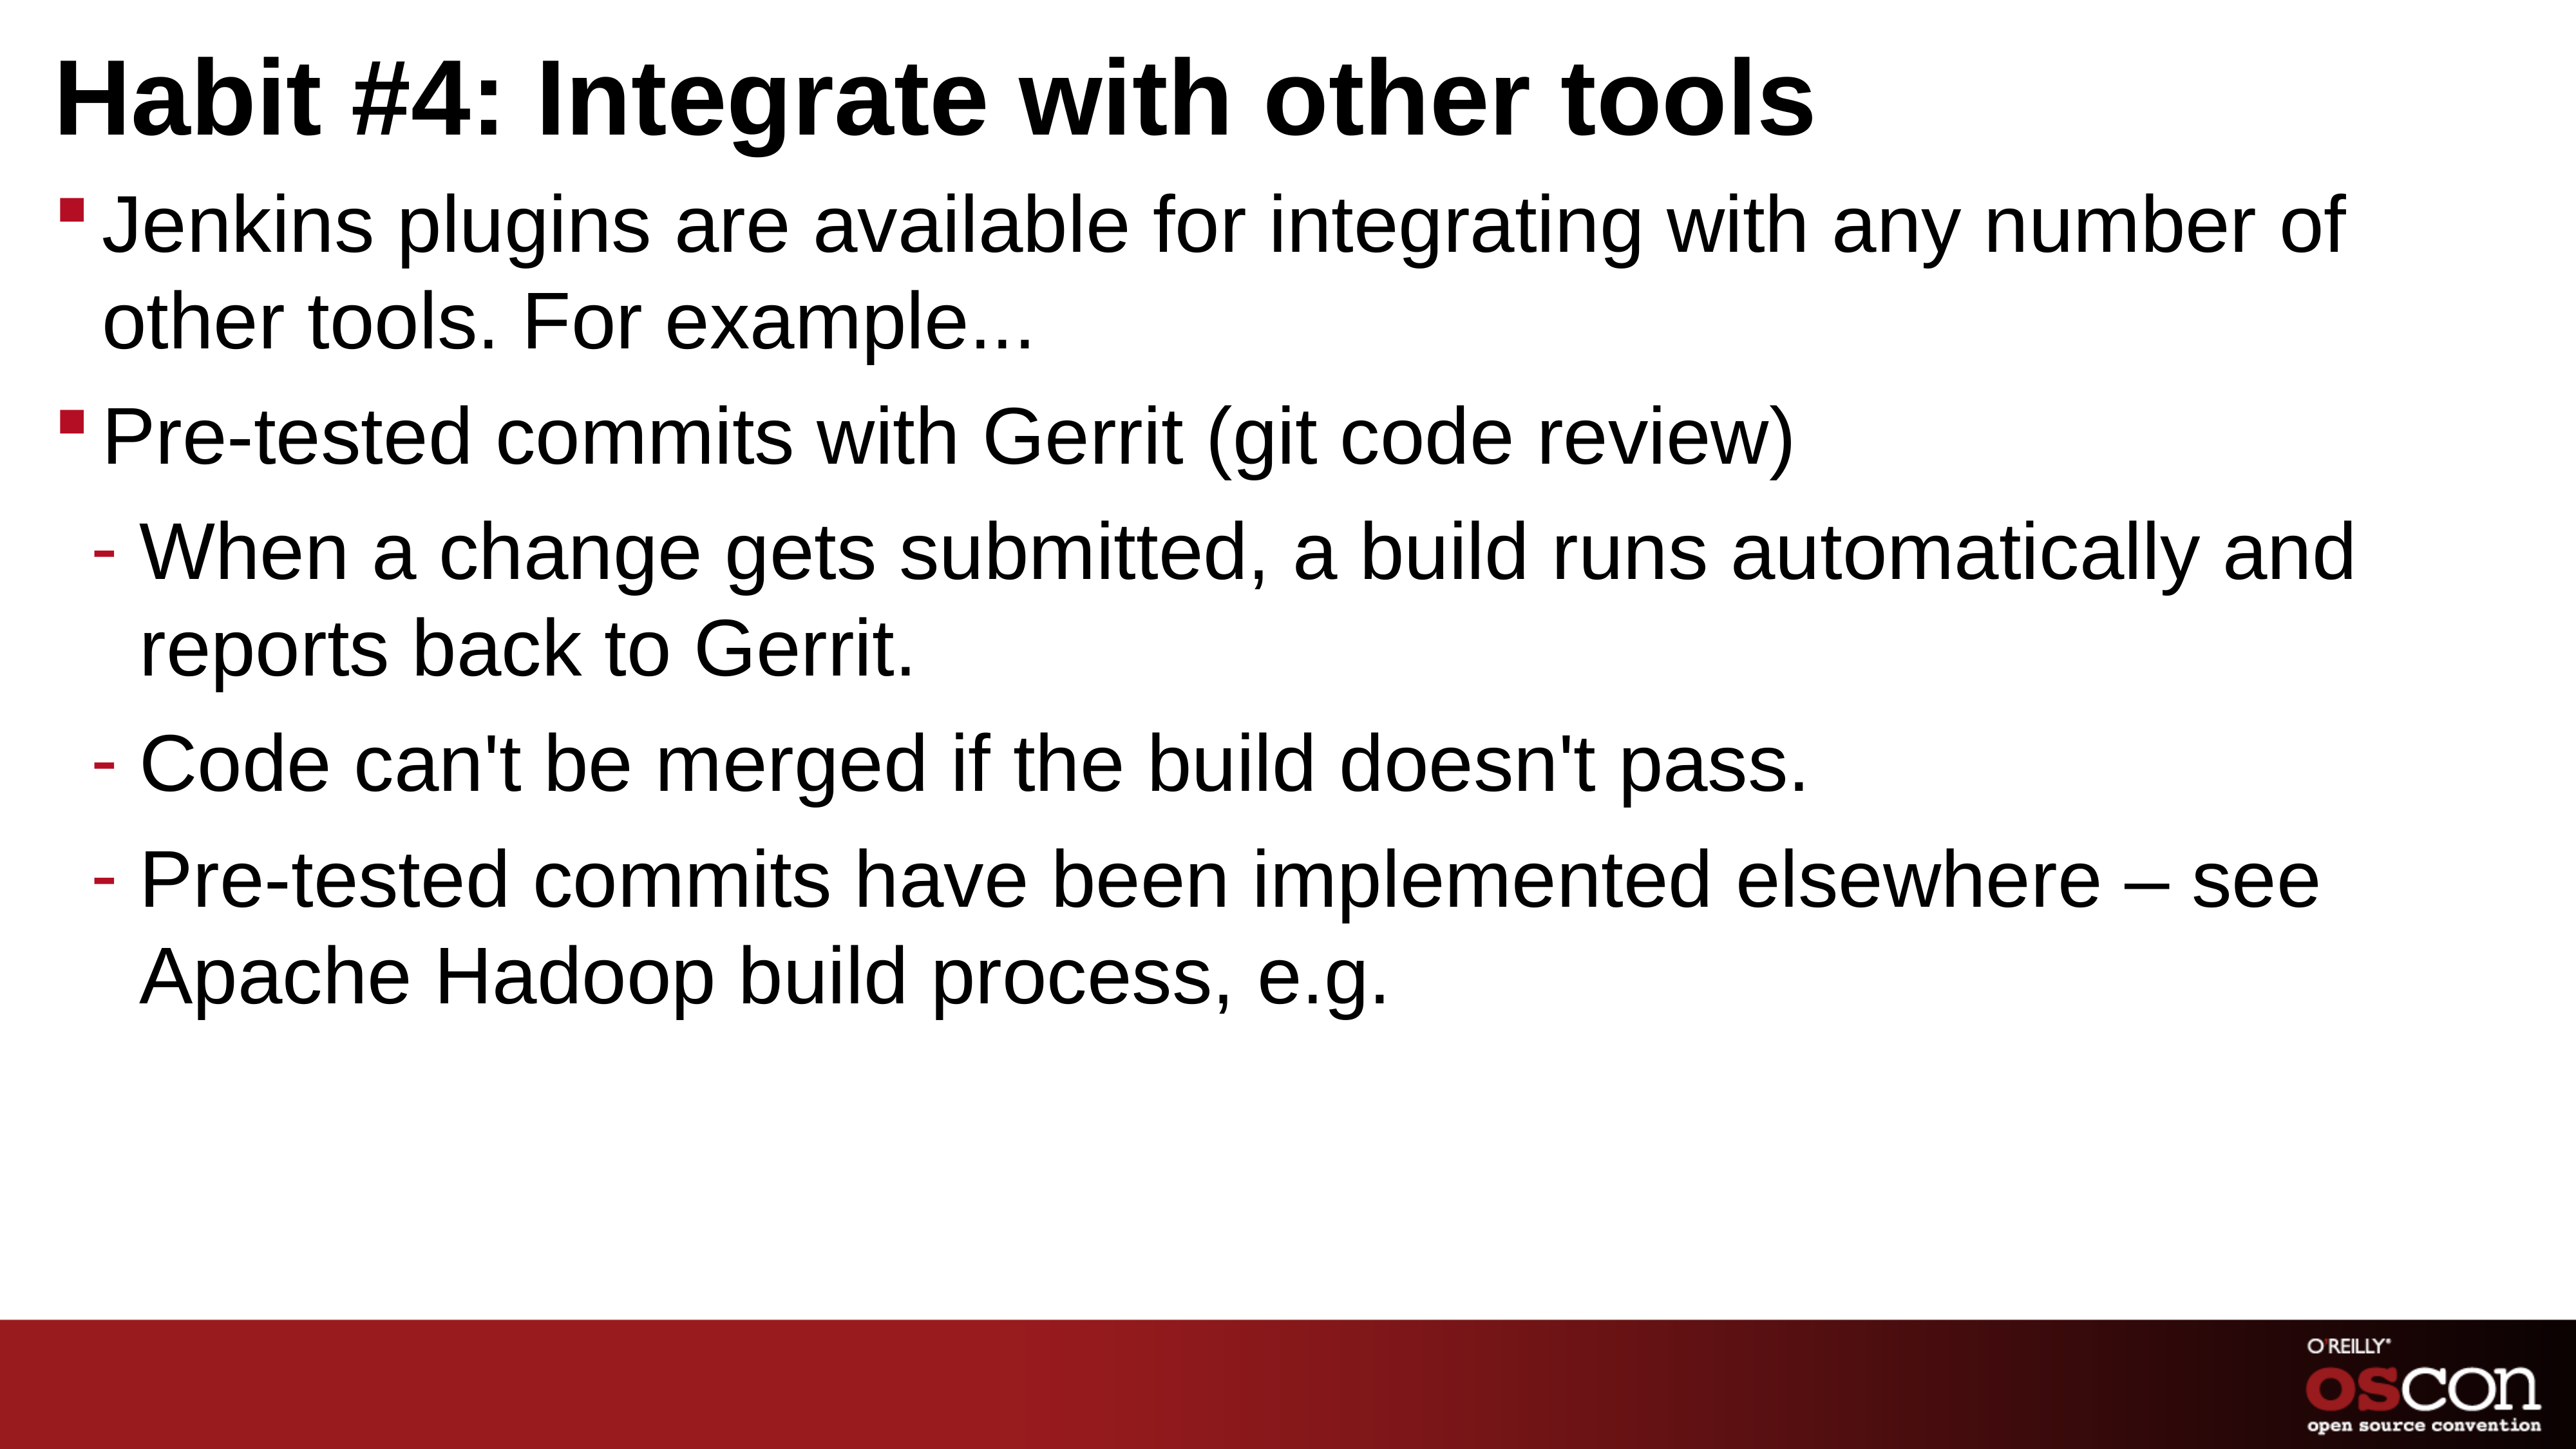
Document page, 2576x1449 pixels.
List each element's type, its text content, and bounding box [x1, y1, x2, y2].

title Habit #4: Integrate with other tools [48, 17, 2514, 166]
picture [0, 0, 2576, 1449]
list Jenkins plugins are available for integrating with any number of other tools. For example... Pre-tested commits with Gerrit (git code review) When a change gets submitted, a build runs automatically and reports back to Gerrit. Code can't be merged if the build doesn't pass. Pre-tested commits have been implemented elsewhere – see Apache Hadoop build process, e.g. [48, 166, 2514, 1449]
